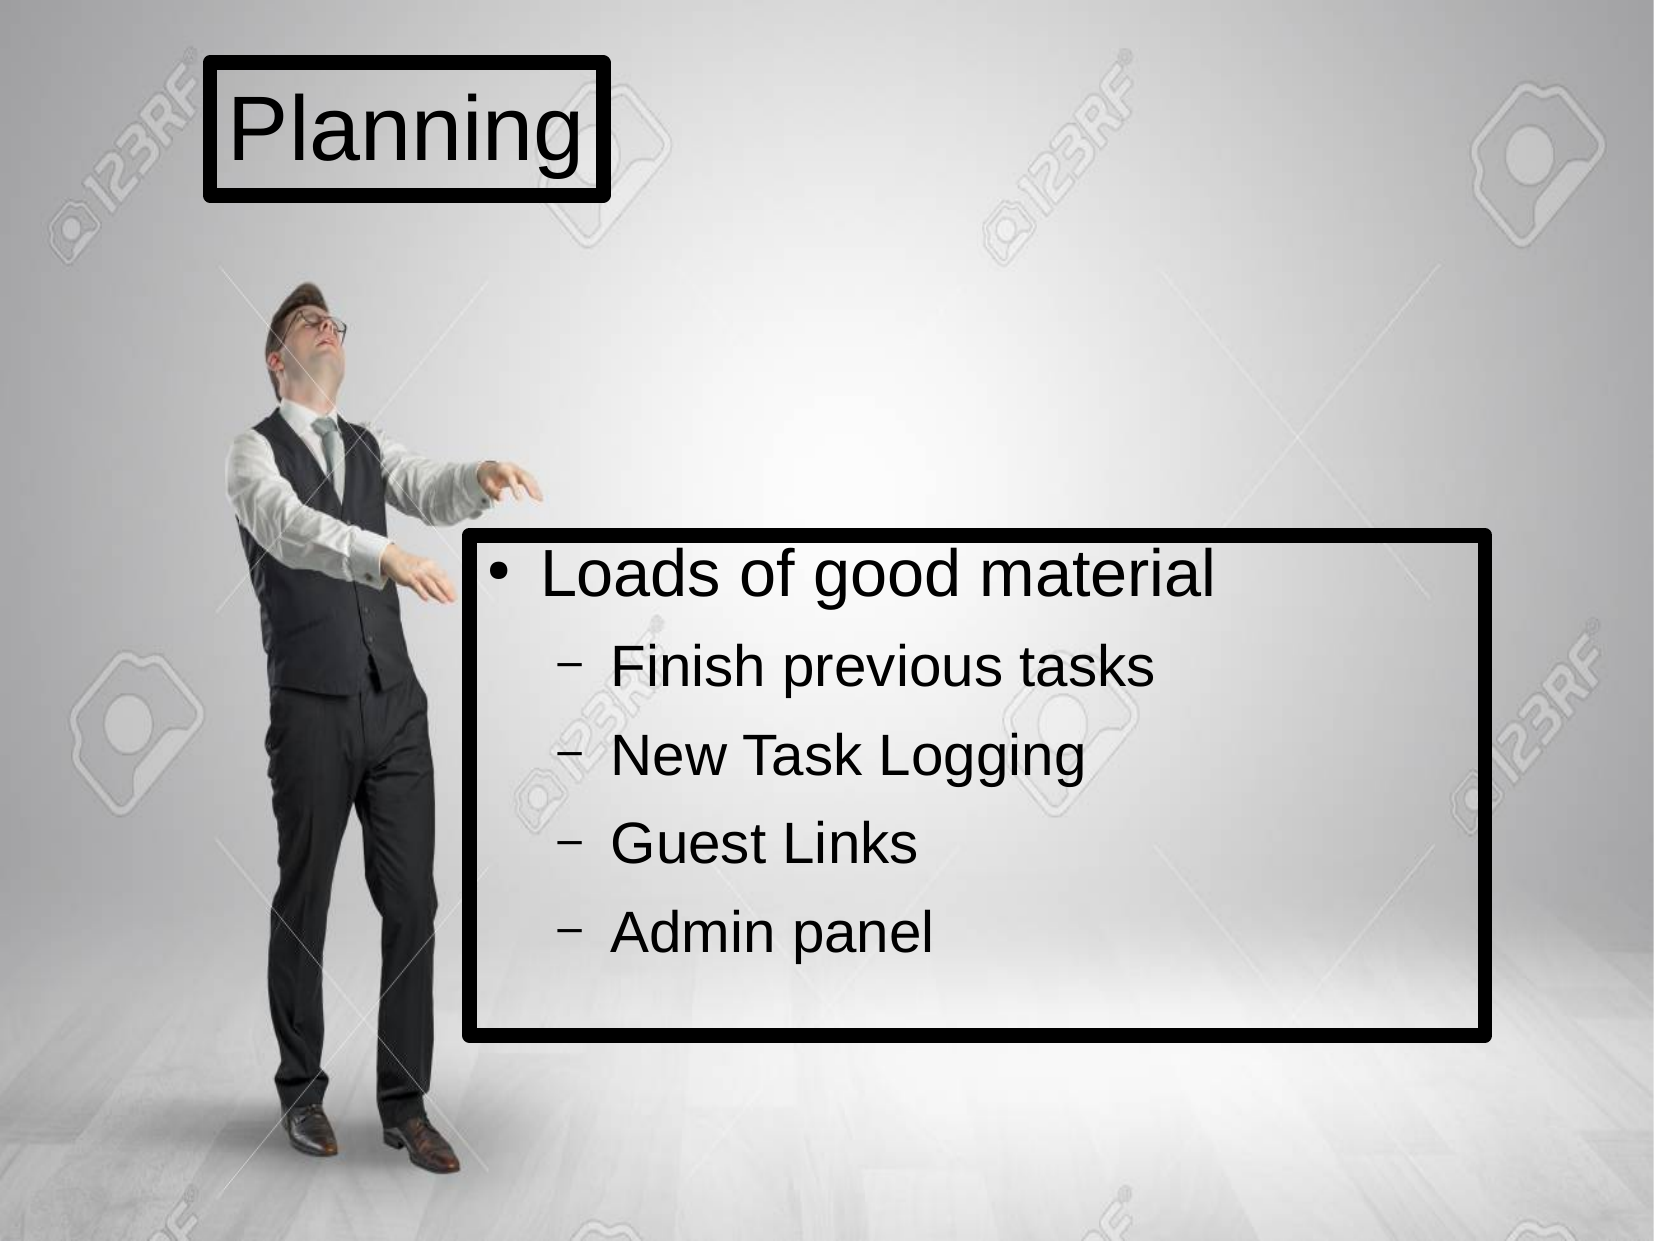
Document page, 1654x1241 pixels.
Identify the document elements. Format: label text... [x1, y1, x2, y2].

picture [0, 0, 1654, 1241]
title Planning [210, 62, 604, 196]
list Loads of good material Finish previous tasks New Task Logging Guest Links Admin panel [469, 535, 1486, 1036]
